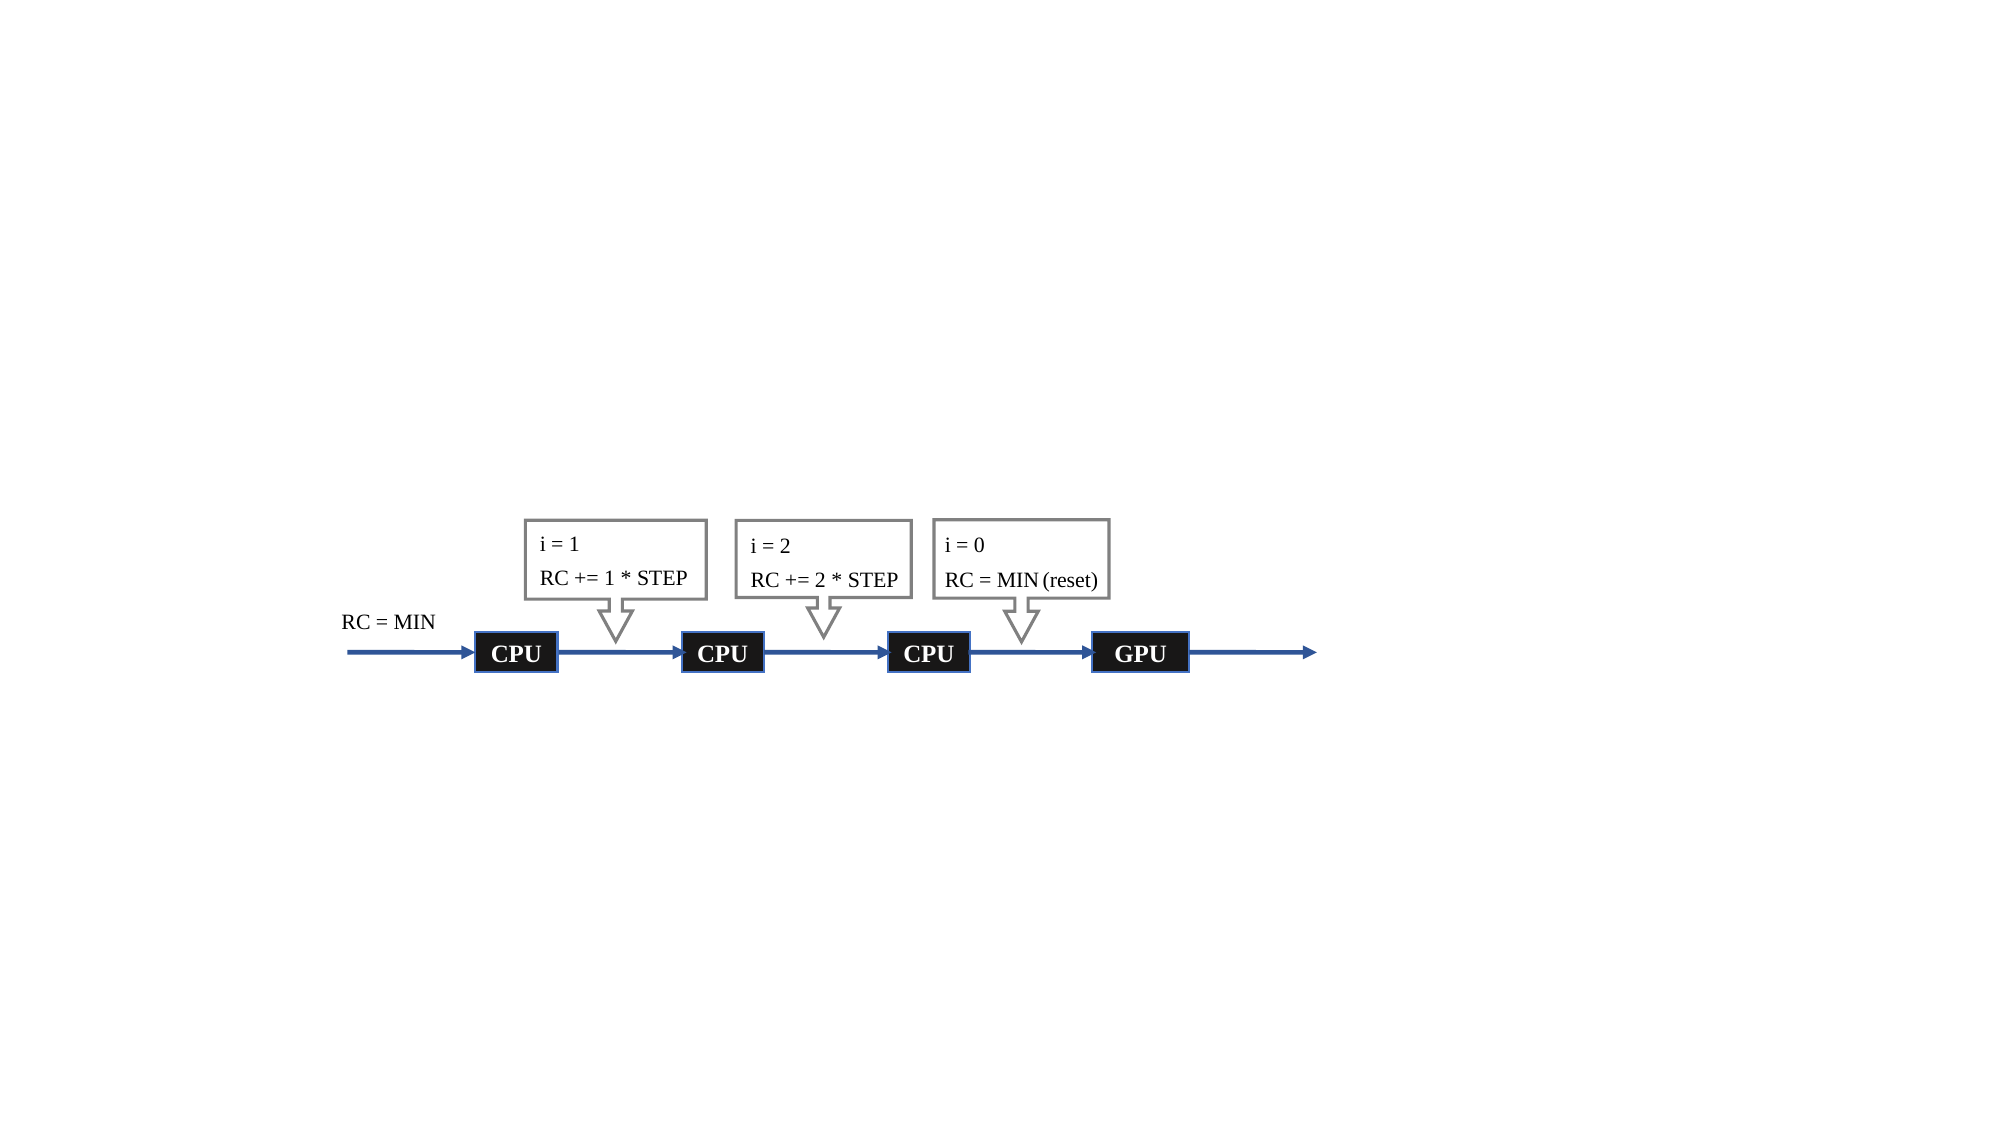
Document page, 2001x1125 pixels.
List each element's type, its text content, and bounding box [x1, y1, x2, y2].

text_box CPU [887, 632, 970, 673]
text_box i = 1 RC += 1 * STEP [524, 514, 715, 598]
text_box [807, 600, 840, 638]
text_box CPU [475, 632, 558, 673]
text_box i = 0 RC = MIN (reset) [929, 515, 1115, 604]
text_box i = 2 RC += 2 * STEP [735, 516, 917, 600]
text_box GPU [1092, 632, 1189, 673]
text_box [1004, 604, 1039, 642]
text_box RC = MIN [326, 600, 476, 642]
text_box [525, 598, 707, 642]
text_box CPU [681, 632, 764, 673]
